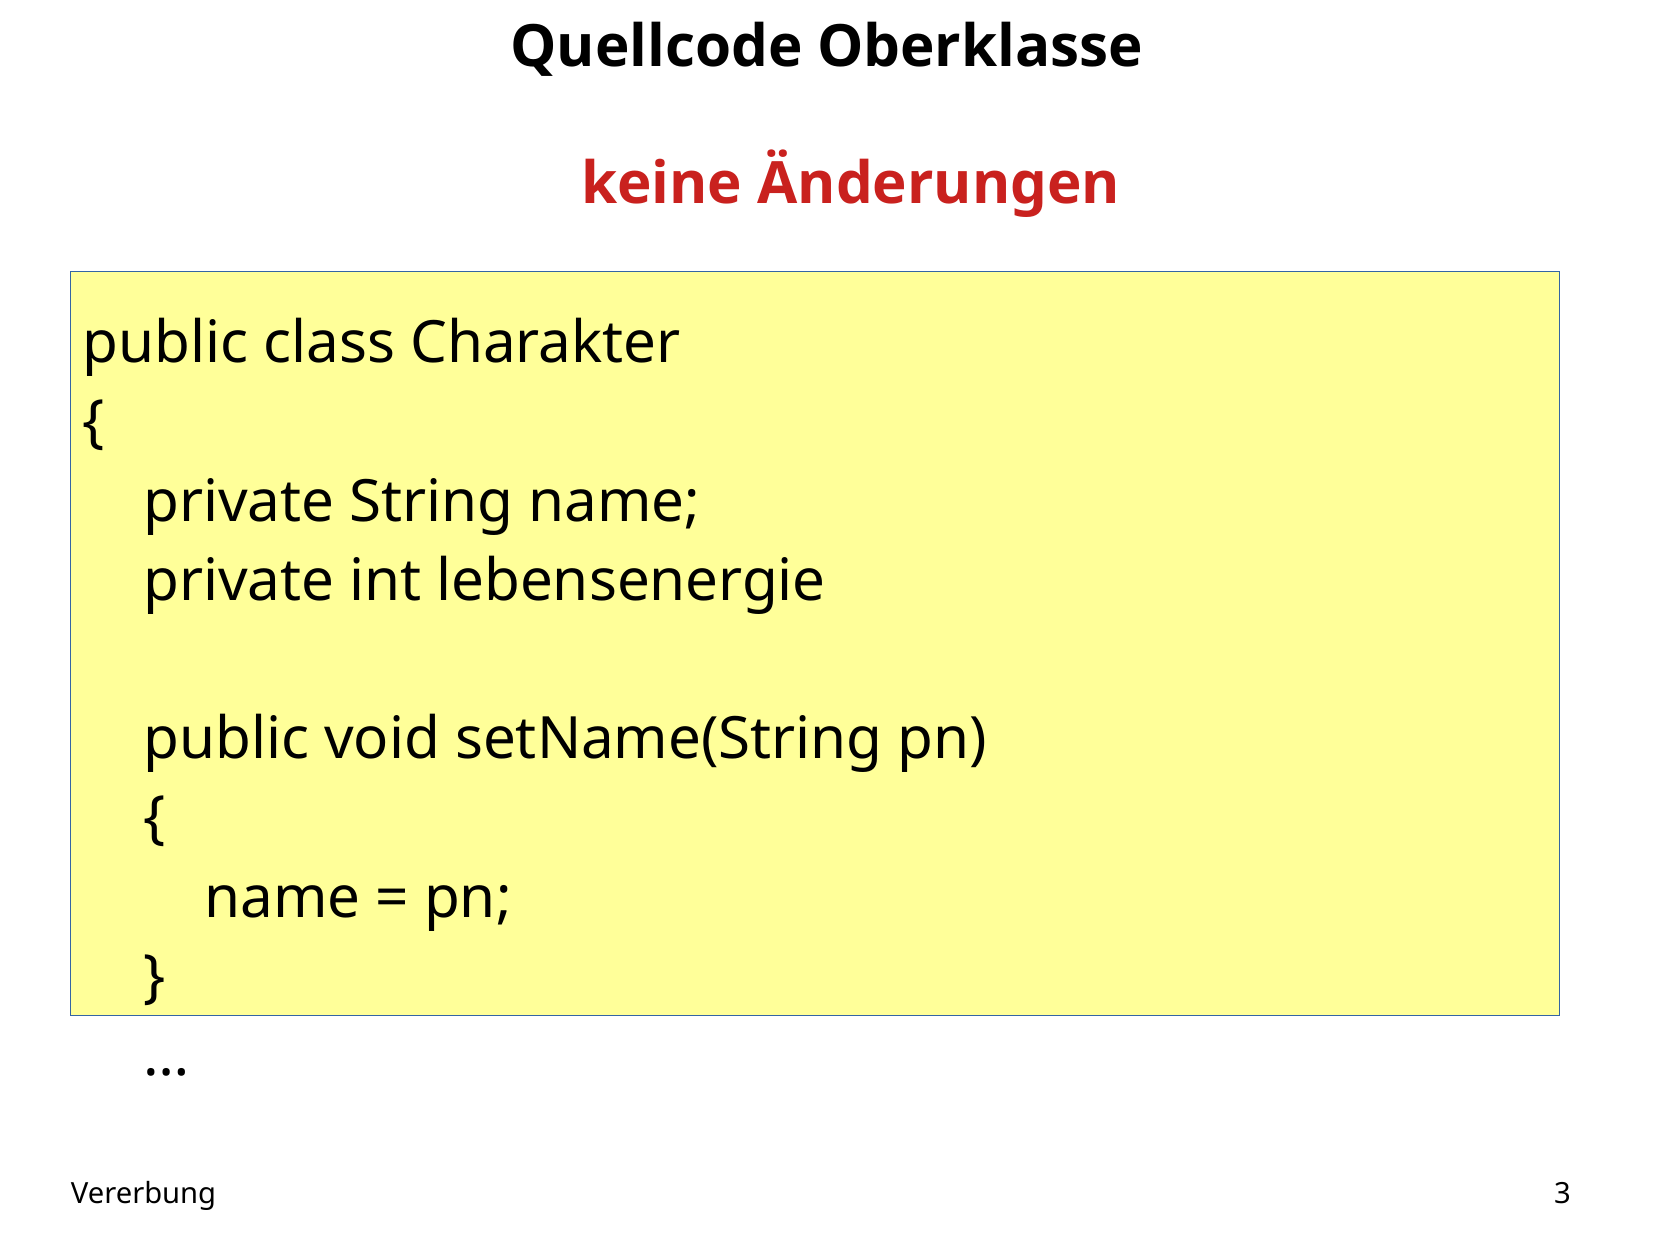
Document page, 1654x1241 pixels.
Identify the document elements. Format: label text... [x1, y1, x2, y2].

text_box [70, 271, 82, 1016]
list keine Änderungen public class Charakter { private String name; private int lebensenergie public void setName(String pn) { name = pn; } … [82, 141, 1619, 1158]
title Quellcode Oberklasse [0, 5, 1654, 83]
